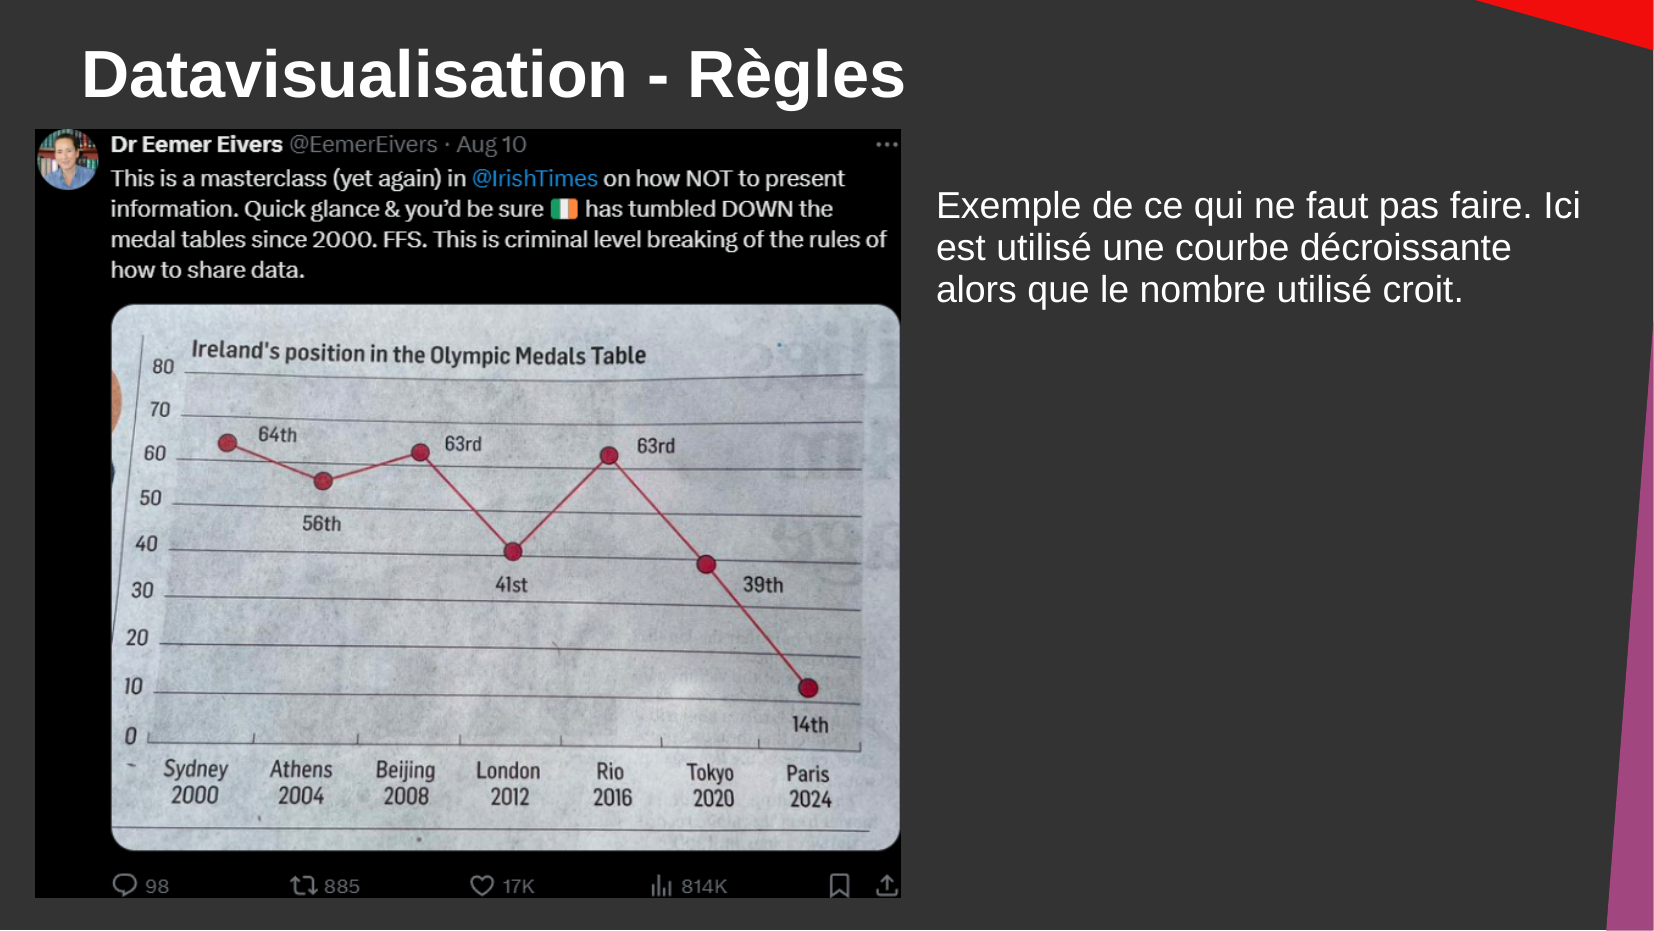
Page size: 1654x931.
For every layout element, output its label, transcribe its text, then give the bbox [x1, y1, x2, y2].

picture [35, 129, 901, 898]
text_box [1606, 313, 1654, 931]
text_box [1475, 0, 1654, 51]
title Datavisualisation - Règles [81, 37, 1570, 122]
text_box Exemple de ce qui ne faut pas faire. Ici est utilisé une courbe décroissante alors que le nombre utilisé croit. [921, 177, 1607, 626]
